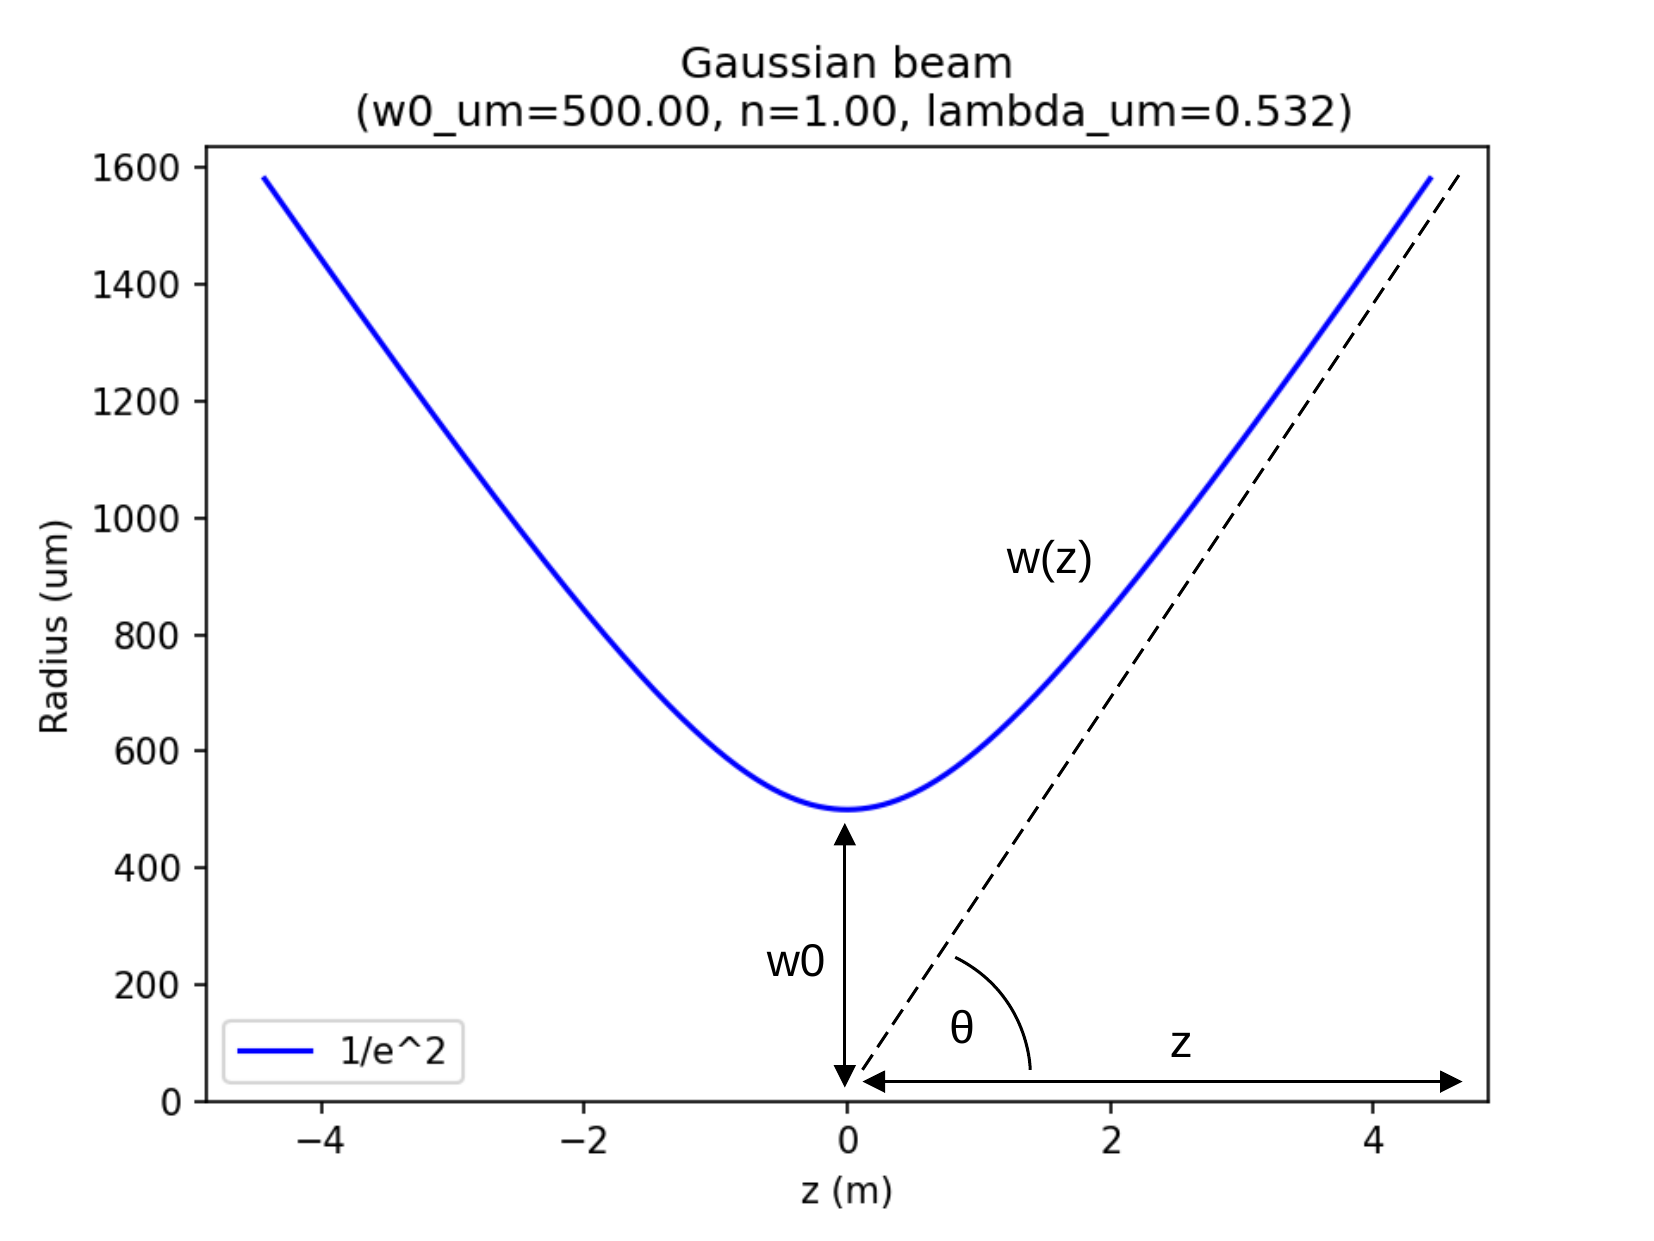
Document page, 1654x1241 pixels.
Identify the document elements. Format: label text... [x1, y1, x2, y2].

picture [0, 0, 1654, 1238]
text_box w0 [739, 927, 853, 1003]
text_box w(z) [975, 525, 1126, 643]
text_box θ [905, 994, 1019, 1070]
text_box z [1125, 1008, 1238, 1084]
